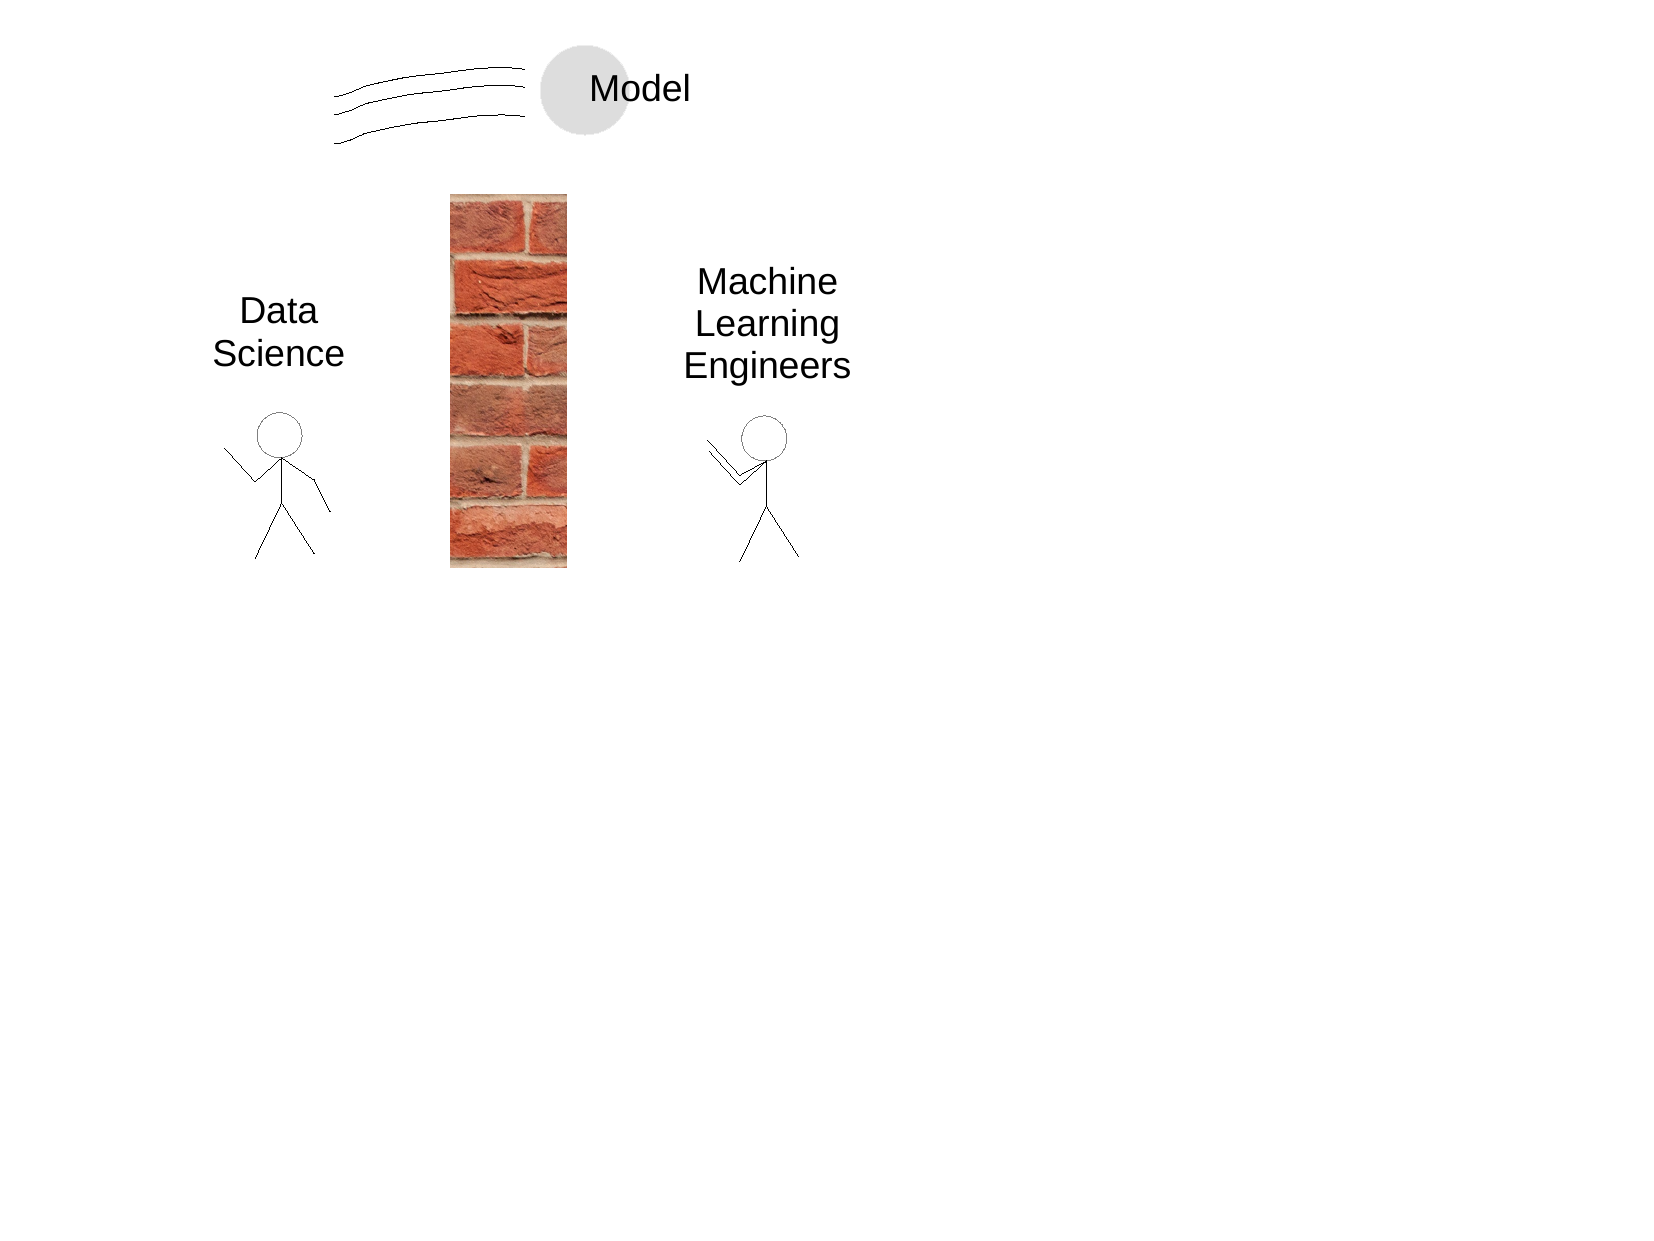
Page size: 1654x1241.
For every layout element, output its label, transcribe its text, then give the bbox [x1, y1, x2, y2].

text_box Data Science [197, 282, 361, 382]
text_box [257, 412, 303, 458]
text_box [741, 415, 787, 461]
text_box [540, 45, 621, 136]
picture [450, 194, 567, 568]
text_box Machine Learning Engineers [668, 252, 867, 394]
text_box Model [574, 59, 706, 117]
